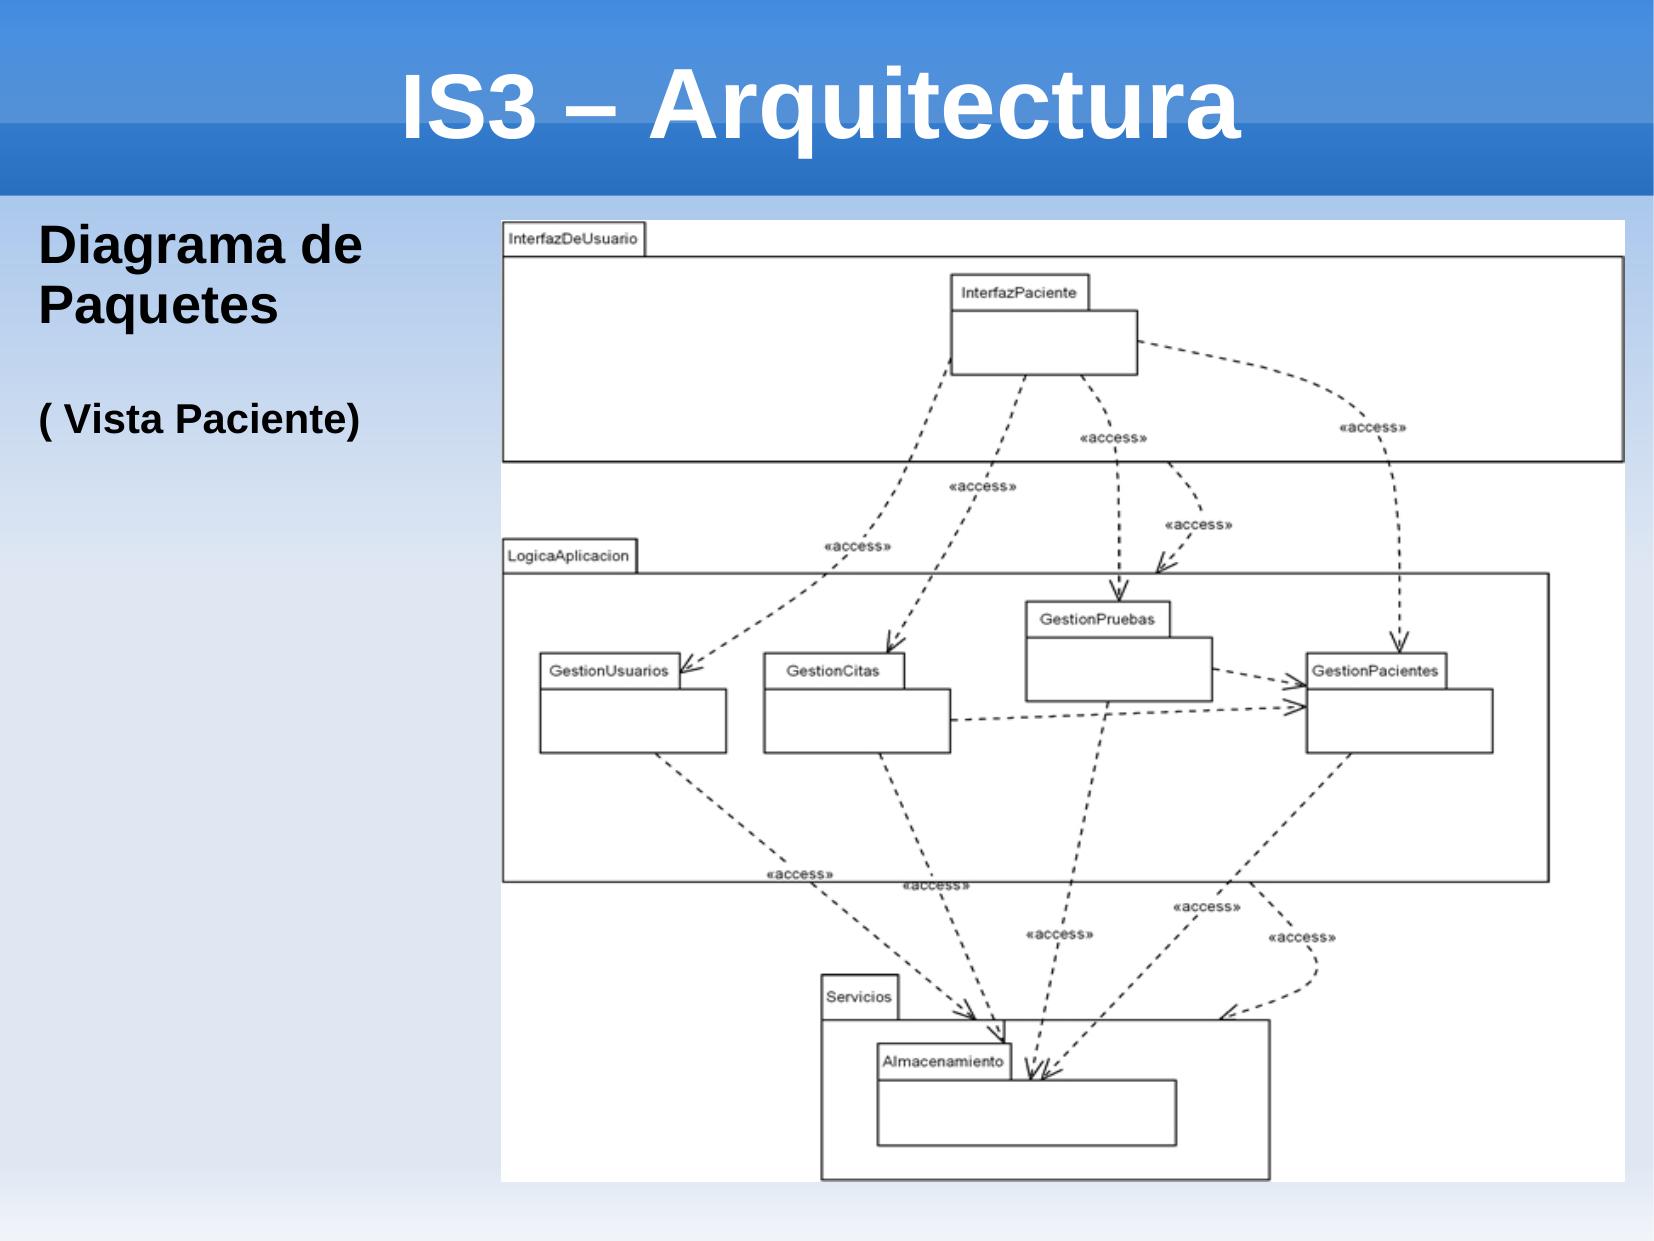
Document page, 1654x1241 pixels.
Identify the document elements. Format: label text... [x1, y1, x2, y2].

text_box Diagrama de Paquetes ( Vista Paciente) [23, 206, 438, 456]
picture [0, 0, 1654, 1241]
title IS3 – Arquitectura [76, 7, 1565, 200]
